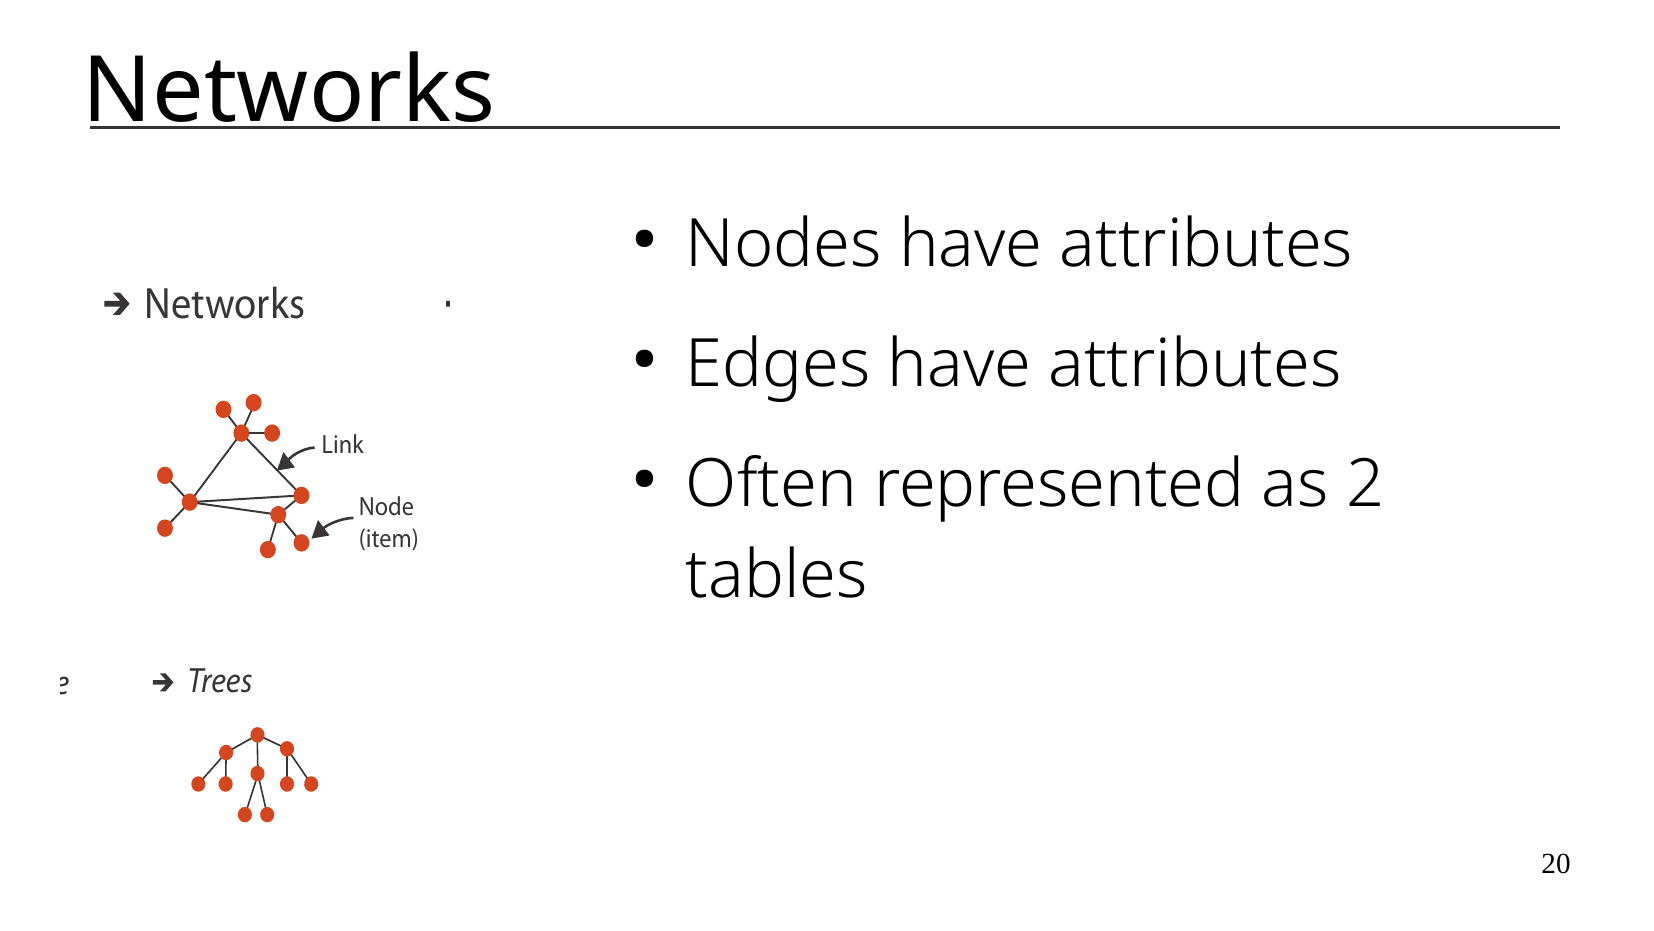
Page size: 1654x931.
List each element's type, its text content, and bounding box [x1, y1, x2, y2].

list Nodes have attributes Edges have attributes Often represented as 2 tables [615, 195, 1572, 811]
picture [60, 150, 450, 871]
title Networks [82, 32, 1571, 140]
